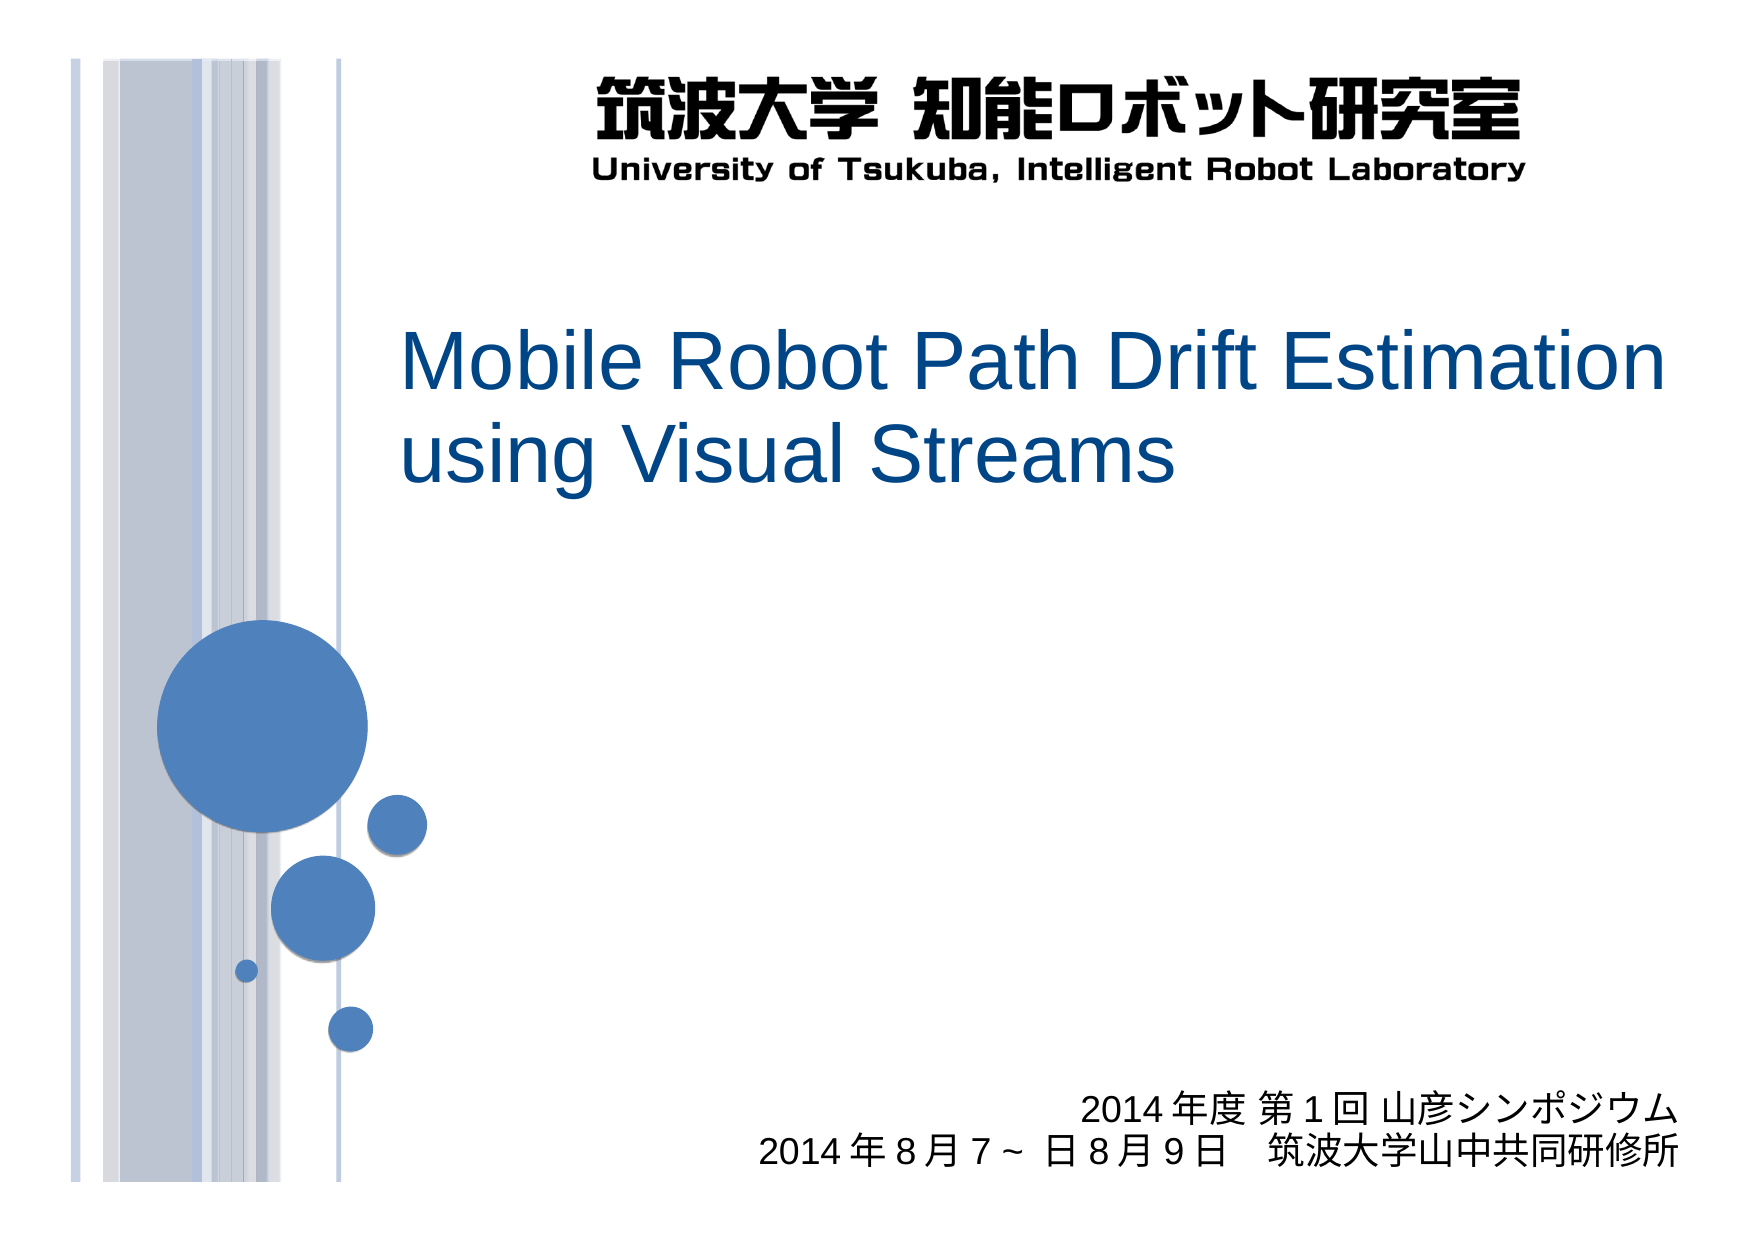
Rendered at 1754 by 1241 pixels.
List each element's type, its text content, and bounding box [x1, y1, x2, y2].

picture [590, 75, 1526, 183]
title Mobile Robot Path Drift Estimation using Visual Streams [399, 314, 1690, 869]
